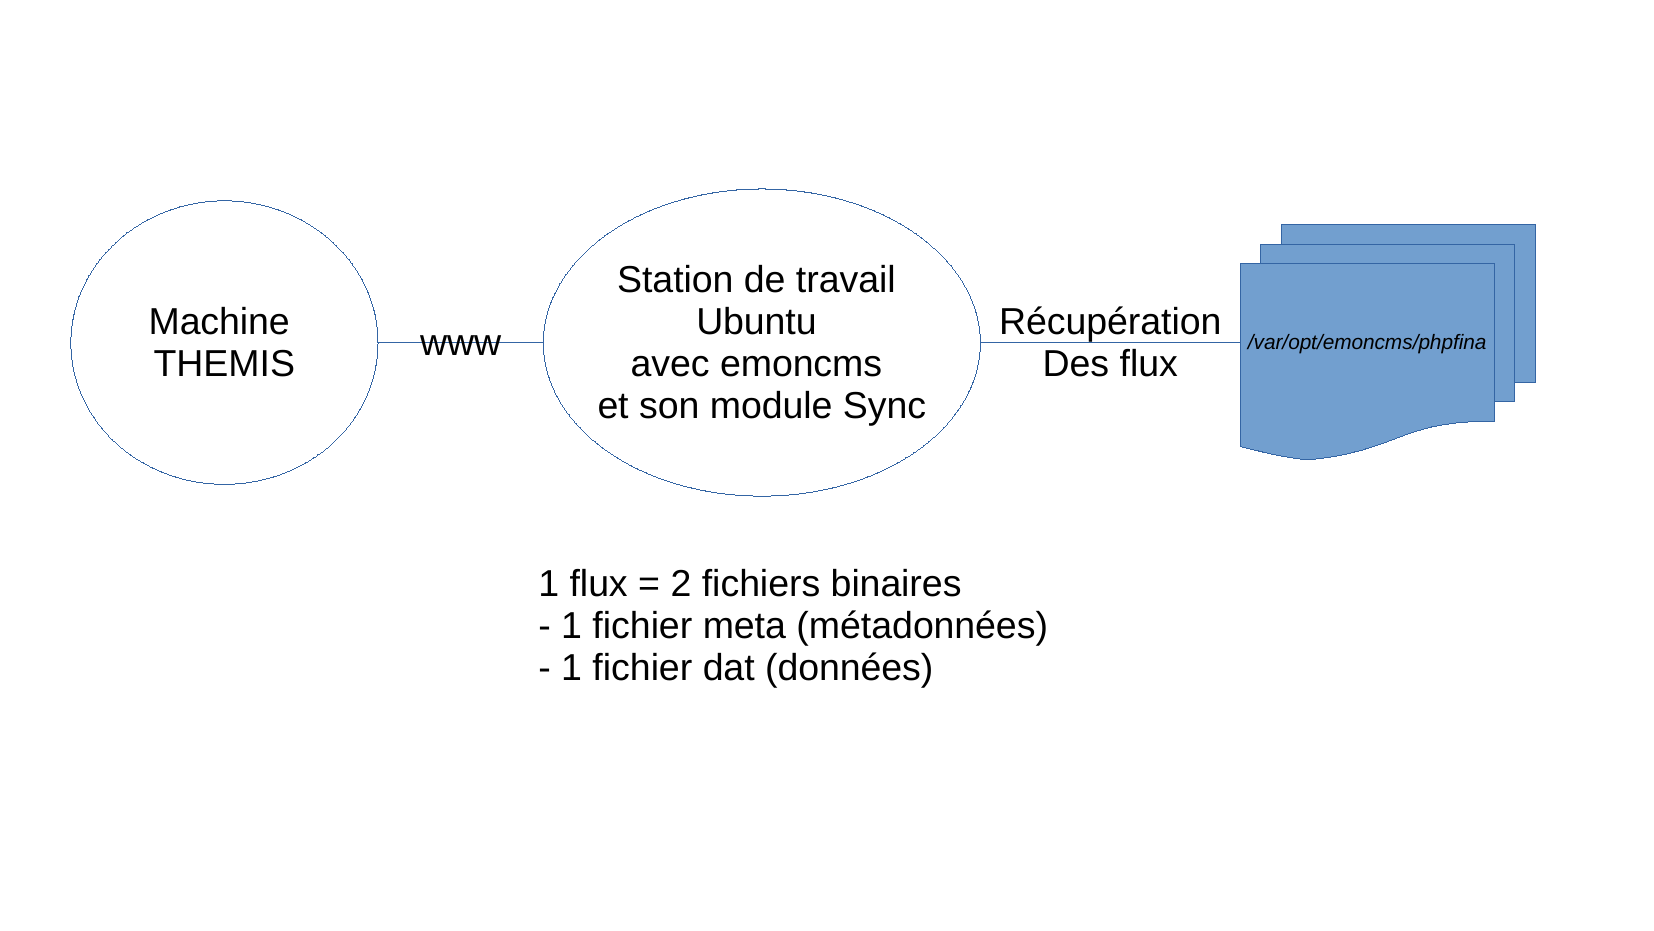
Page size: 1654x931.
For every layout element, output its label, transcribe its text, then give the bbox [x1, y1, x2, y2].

text_box Station de travail Ubuntu avec emoncms et son module Sync [543, 188, 981, 497]
text_box /var/opt/emoncms/phpfina [1240, 224, 1536, 460]
text_box 1 flux = 2 fichiers binaires - 1 fichier meta (métadonnées) - 1 fichier dat (données) [523, 555, 1063, 696]
text_box Machine THEMIS [70, 200, 379, 485]
